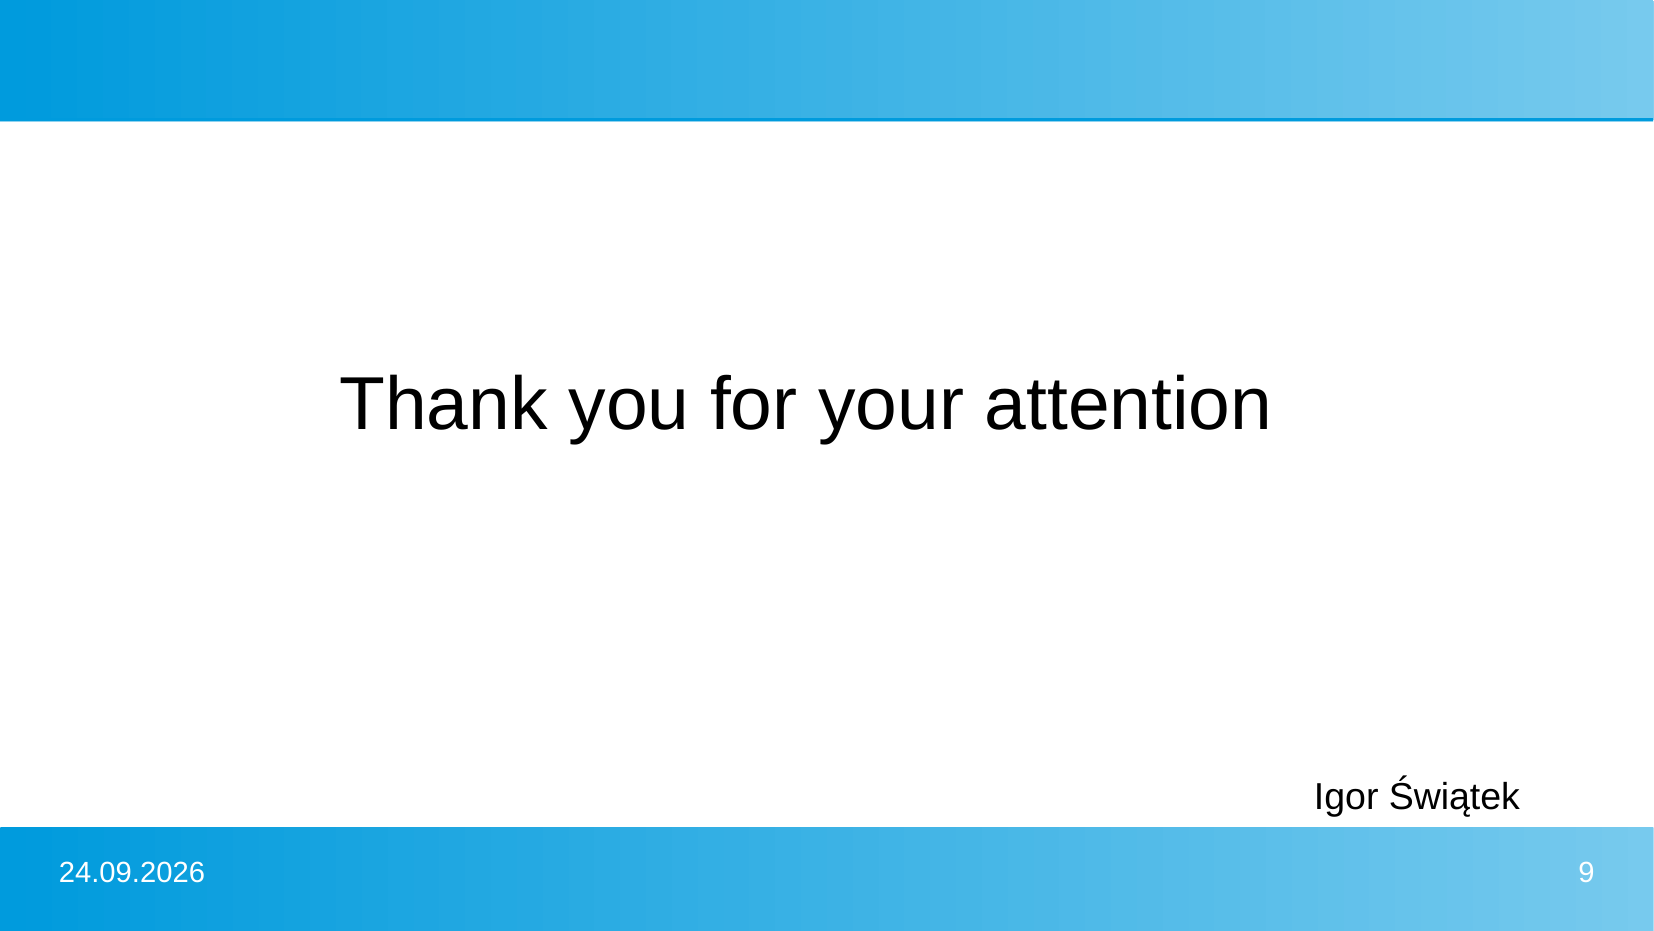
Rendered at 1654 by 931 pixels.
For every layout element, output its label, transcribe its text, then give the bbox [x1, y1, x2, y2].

text_box Thank you for your attention [324, 354, 1359, 538]
text_box Igor Świątek [1299, 767, 1654, 825]
